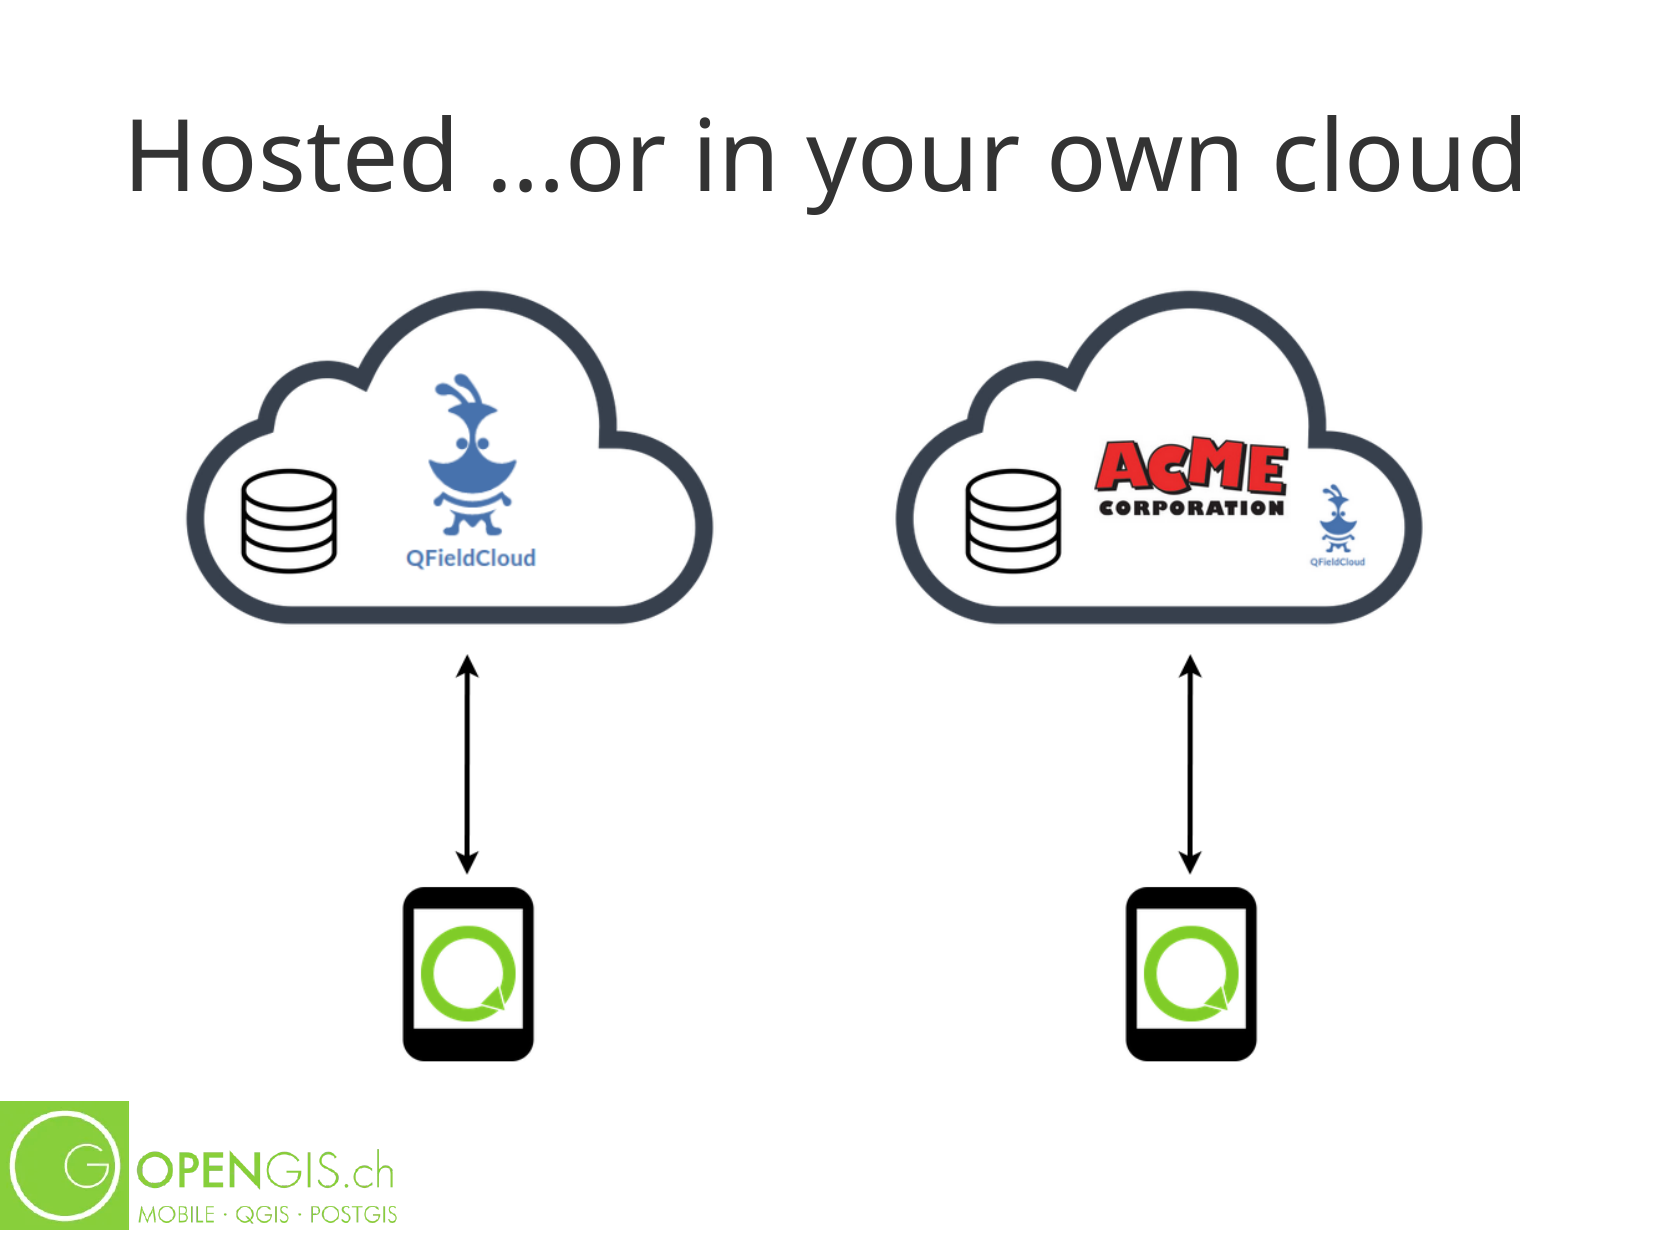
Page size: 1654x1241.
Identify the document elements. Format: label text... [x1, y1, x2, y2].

picture [0, 1101, 406, 1230]
picture [171, 270, 1454, 1096]
title Hosted …or in your own cloud [82, 49, 1571, 257]
